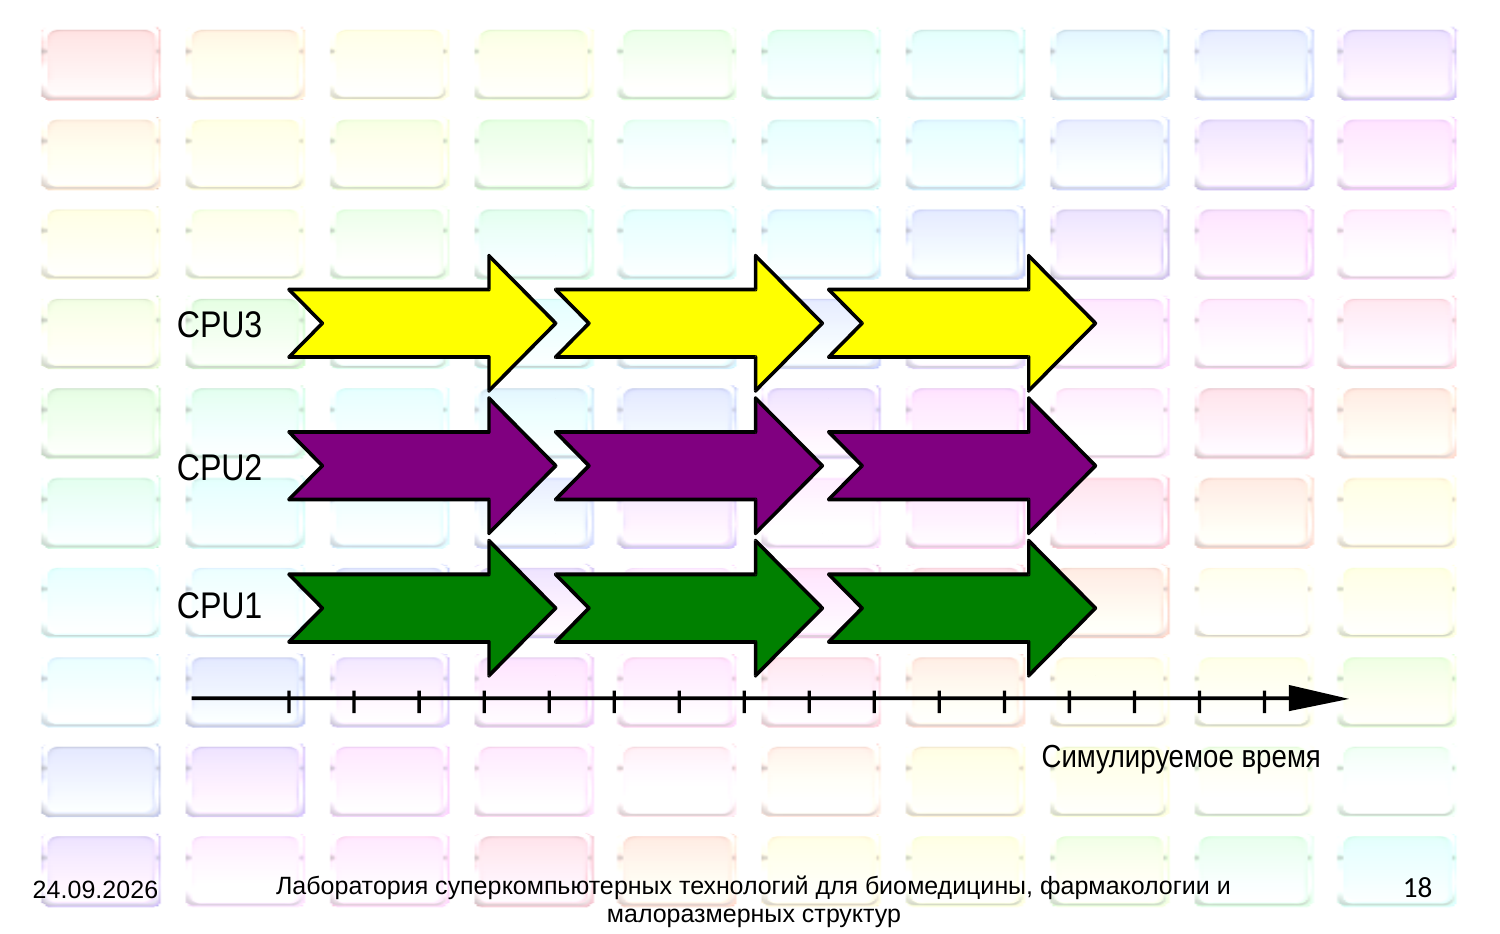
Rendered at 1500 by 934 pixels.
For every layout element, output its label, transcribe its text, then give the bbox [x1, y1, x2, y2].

picture [158, 253, 1350, 786]
text_box 25.10.2012 [17, 868, 184, 918]
text_box Лаборатория суперкомпьютерных технологий для биомедицины, фармакологии и малоразмерных структур [171, 864, 1338, 915]
text_box [1387, 868, 1473, 918]
